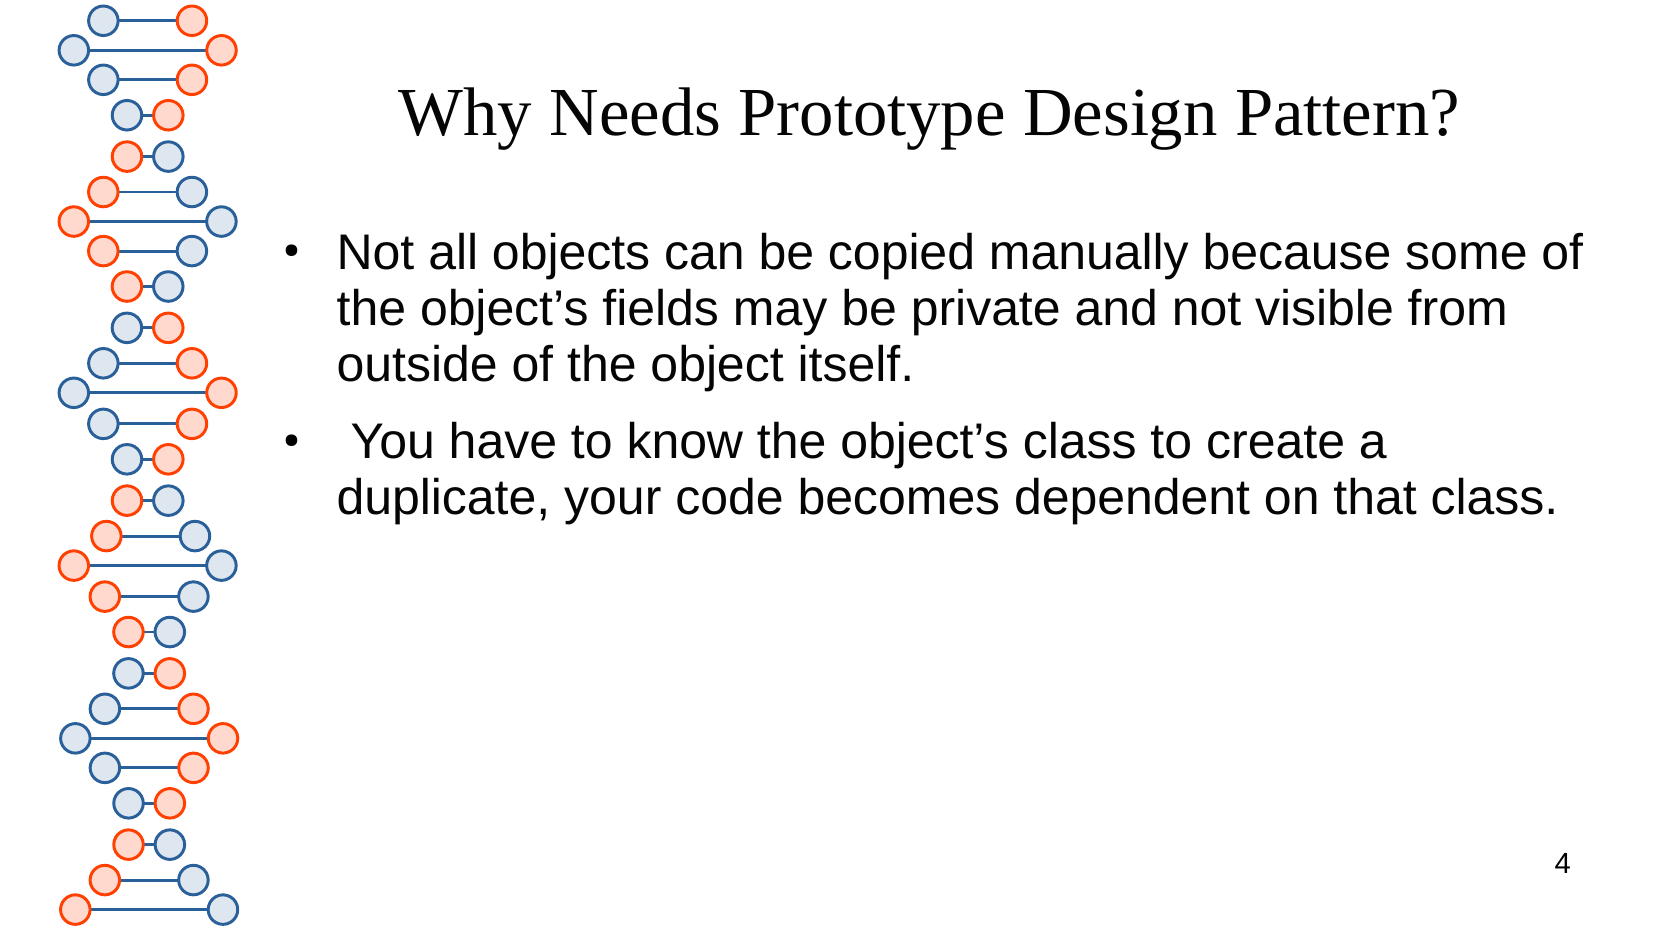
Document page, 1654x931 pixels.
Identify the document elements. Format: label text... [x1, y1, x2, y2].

title Why Needs Prototype Design Pattern? [265, 35, 1595, 189]
list Not all objects can be copied manually because some of the object’s fields may be private and not visible from outside of the object itself. You have to know the object’s class to create a duplicate, your code becomes dependent on that class. [265, 224, 1595, 764]
